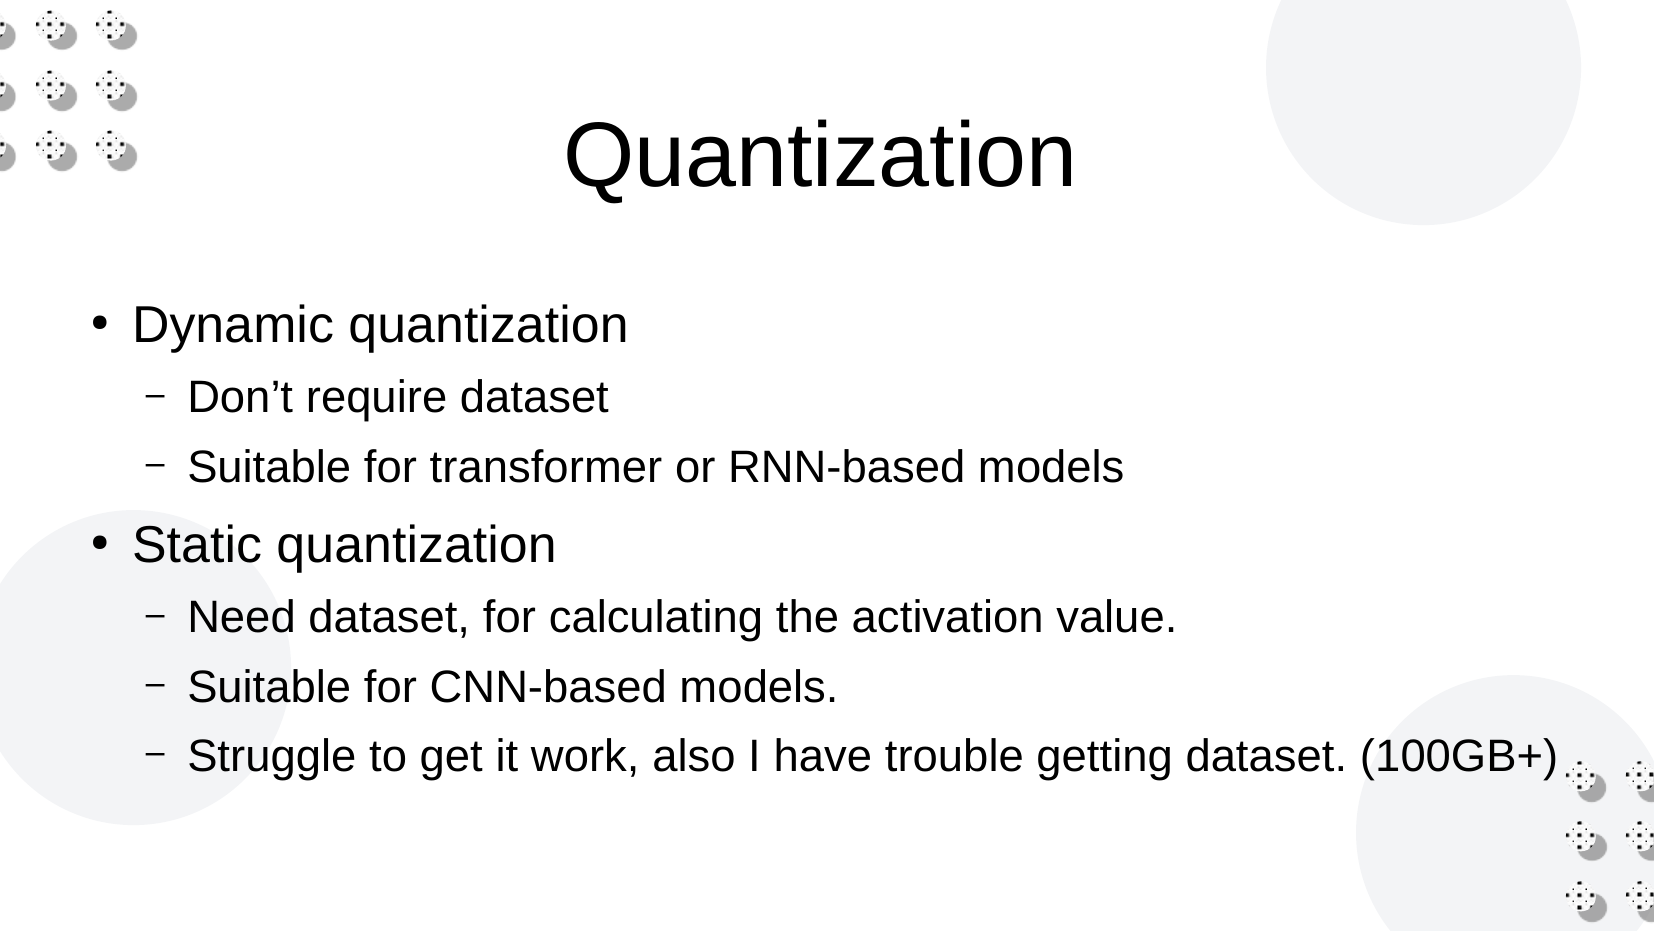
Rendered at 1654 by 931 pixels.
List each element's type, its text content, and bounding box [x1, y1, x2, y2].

picture [1565, 821, 1596, 852]
title Quantization [76, 76, 1565, 233]
picture [35, 10, 66, 41]
picture [35, 70, 66, 101]
picture [1565, 761, 1596, 792]
picture [35, 130, 67, 161]
picture [99, 70, 123, 76]
picture [1625, 761, 1654, 792]
list Dynamic quantization Don’t require dataset Suitable for transformer or RNN-based models Static quantization Need dataset, for calculating the activation value. Suitable for CNN-based models. Struggle to get it work, also I have trouble getting dataset. (100GB+) [76, 295, 1565, 835]
picture [0, 73, 6, 98]
picture [0, 133, 7, 158]
picture [1565, 881, 1596, 912]
picture [0, 13, 6, 38]
picture [1625, 881, 1654, 912]
picture [1625, 821, 1654, 852]
picture [95, 10, 126, 41]
